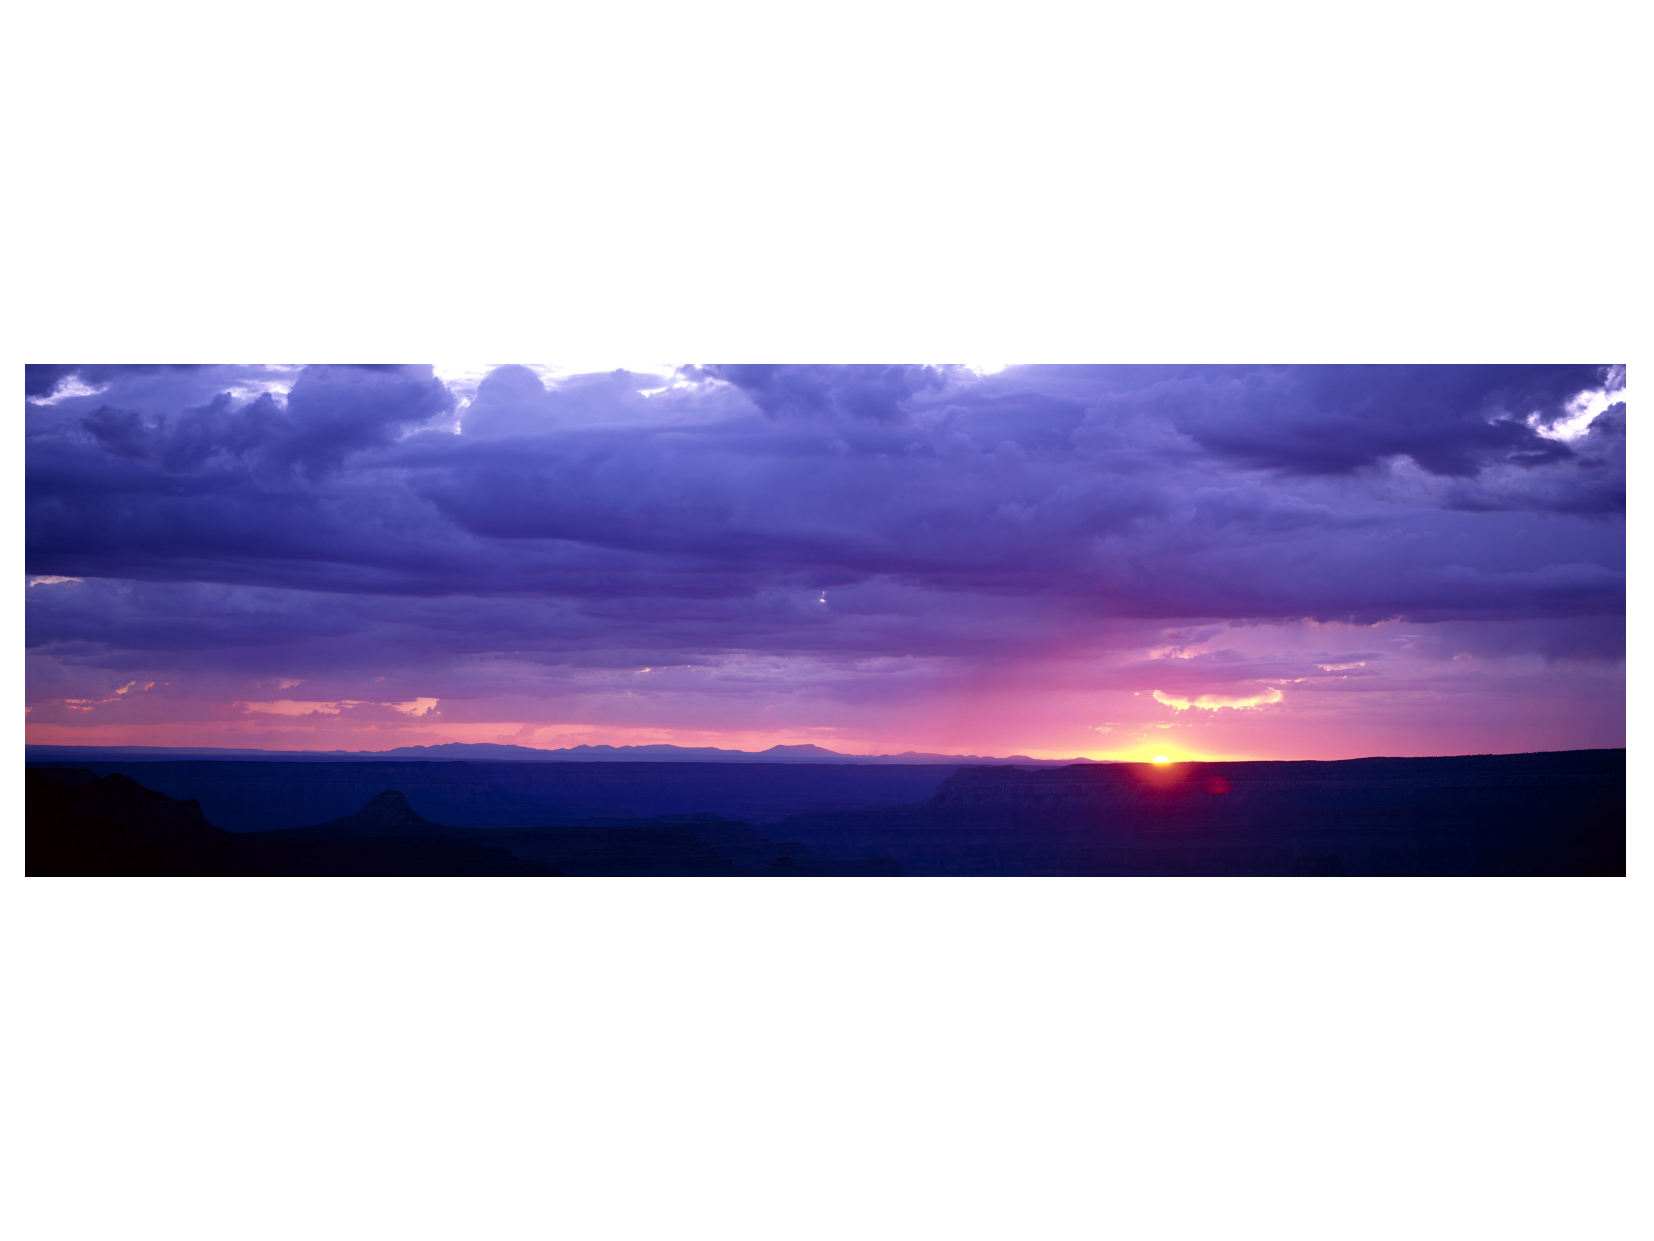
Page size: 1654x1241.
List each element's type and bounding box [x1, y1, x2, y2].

picture [25, 364, 1626, 877]
